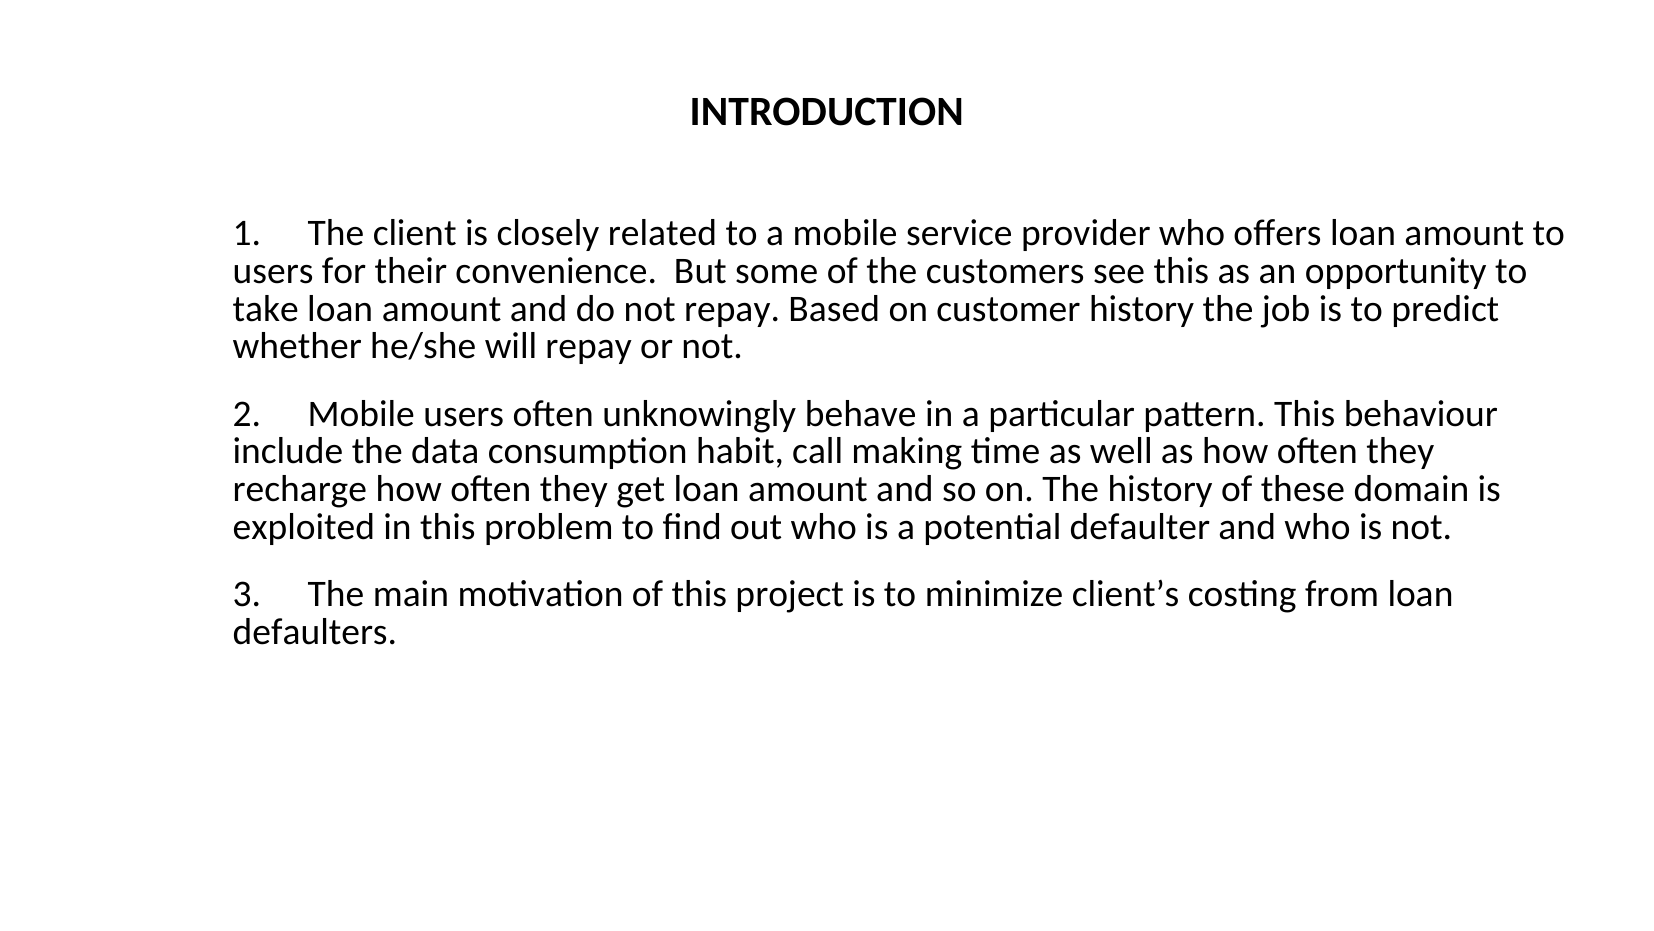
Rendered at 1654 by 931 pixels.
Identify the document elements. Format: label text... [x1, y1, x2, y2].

list 1. The client is closely related to a mobile service provider who offers loan amount to users for their convenience. But some of the customers see this as an opportunity to take loan amount and do not repay. Based on customer history the job is to predict whether he/she will repay or not. 2. Mobile users often unknowingly behave in a particular pattern. This behaviour include the data consumption habit, call making time as well as how often they recharge how often they get loan amount and so on. The history of these domain is exploited in this problem to find out who is a potential defaulter and who is not. 3. The main motivation of this project is to minimize client’s costing from loan defaulters. [82, 217, 1571, 758]
title INTRODUCTION [82, 37, 1571, 193]
